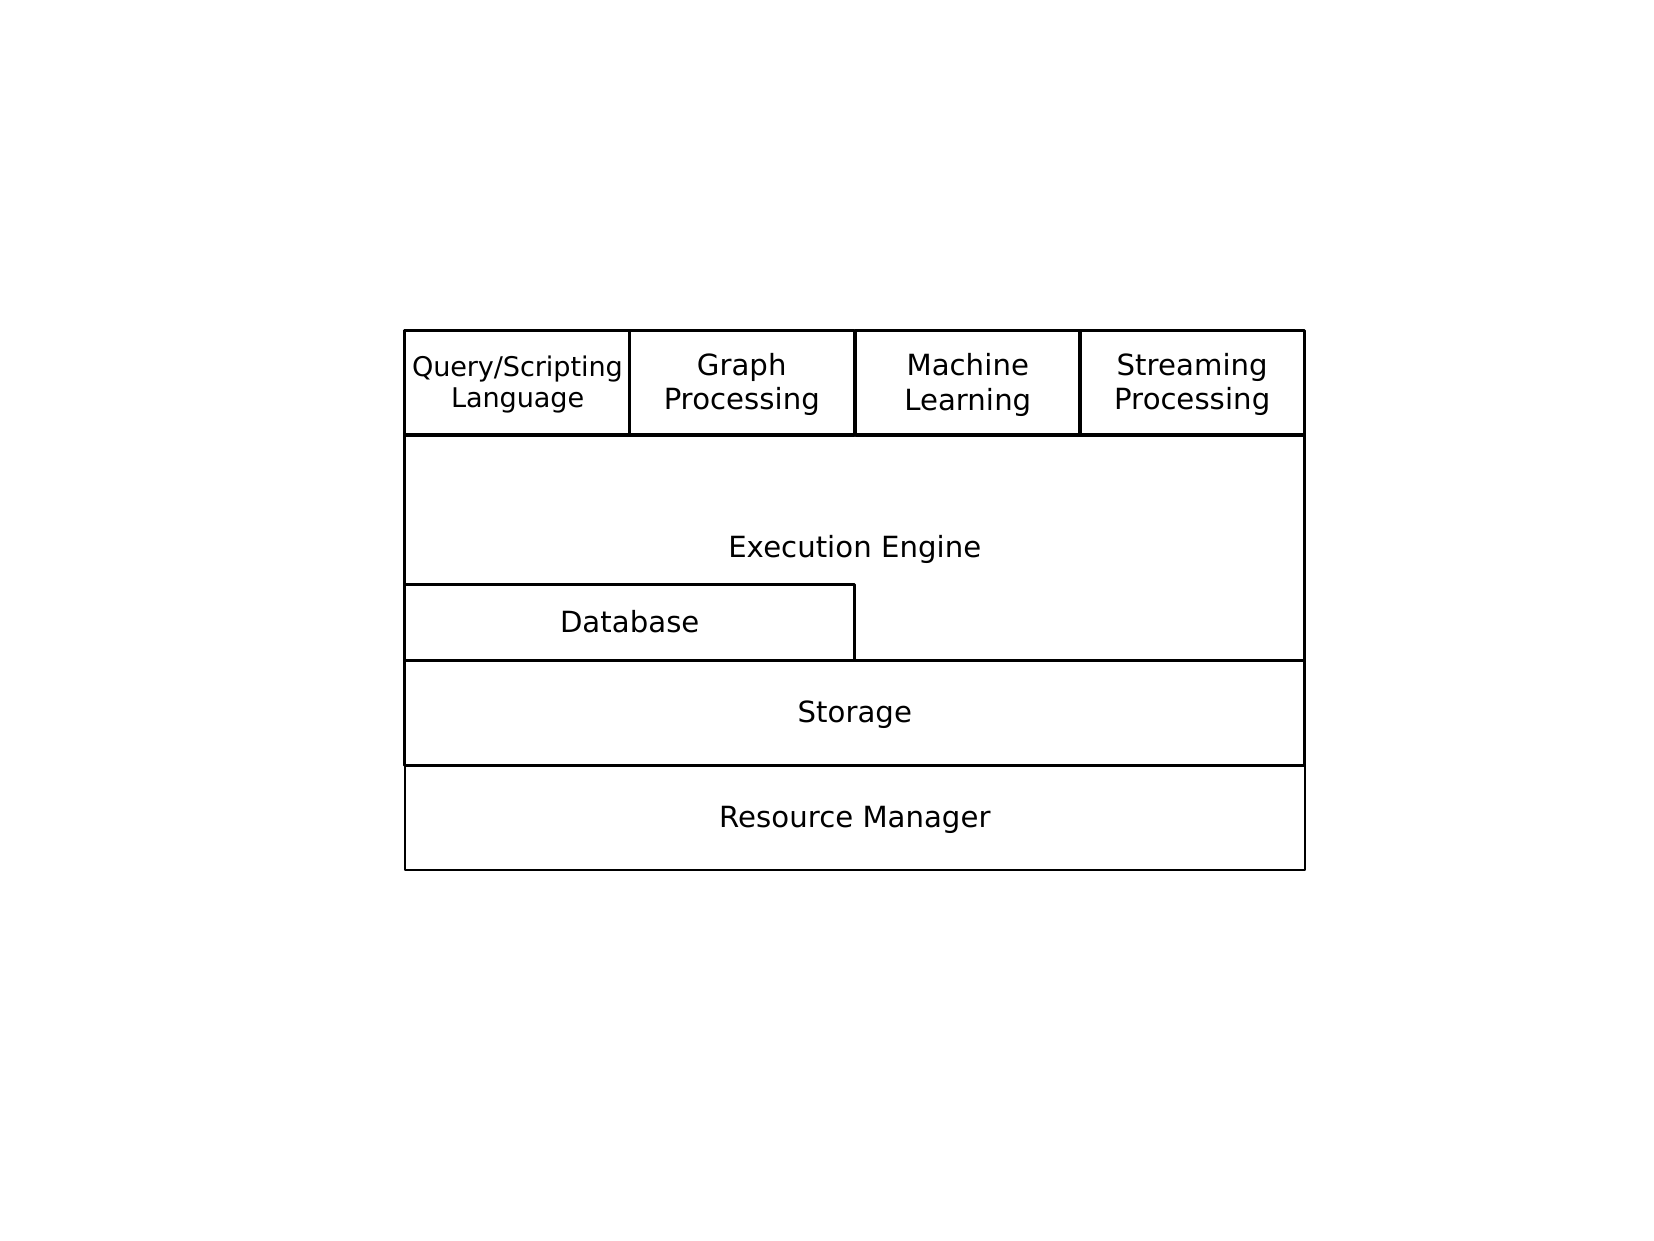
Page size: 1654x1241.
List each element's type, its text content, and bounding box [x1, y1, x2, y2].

text_box Streaming Processing [1079, 330, 1305, 436]
text_box Graph Processing [629, 330, 855, 436]
text_box Storage [404, 661, 1305, 766]
text_box Resource Manager [405, 765, 1306, 871]
text_box Machine Learning [855, 330, 1079, 436]
text_box Execution Engine [404, 436, 1305, 661]
text_box Query/Scripting Language [404, 330, 629, 436]
